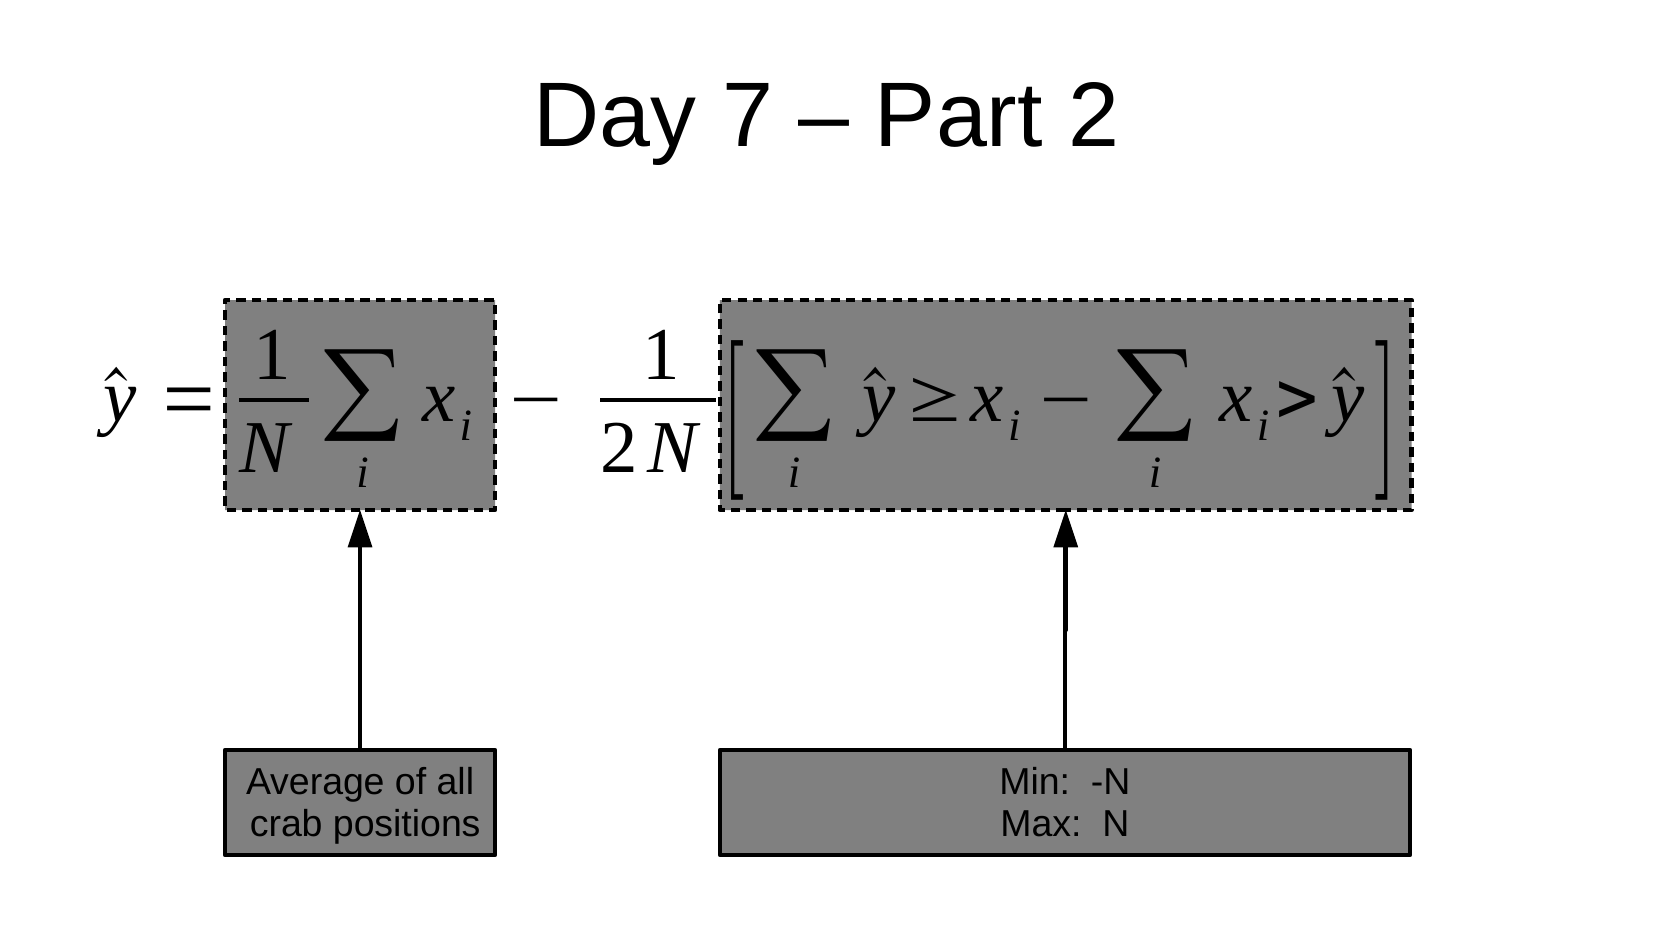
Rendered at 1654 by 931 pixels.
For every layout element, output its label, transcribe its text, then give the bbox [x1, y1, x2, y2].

text_box Min: -N Max: N [720, 750, 1411, 856]
text_box [719, 506, 1412, 511]
text_box Average of all crab positions [225, 750, 496, 856]
title Day 7 – Part 2 [82, 37, 1571, 193]
text_box [225, 506, 496, 511]
chart [75, 225, 1412, 506]
